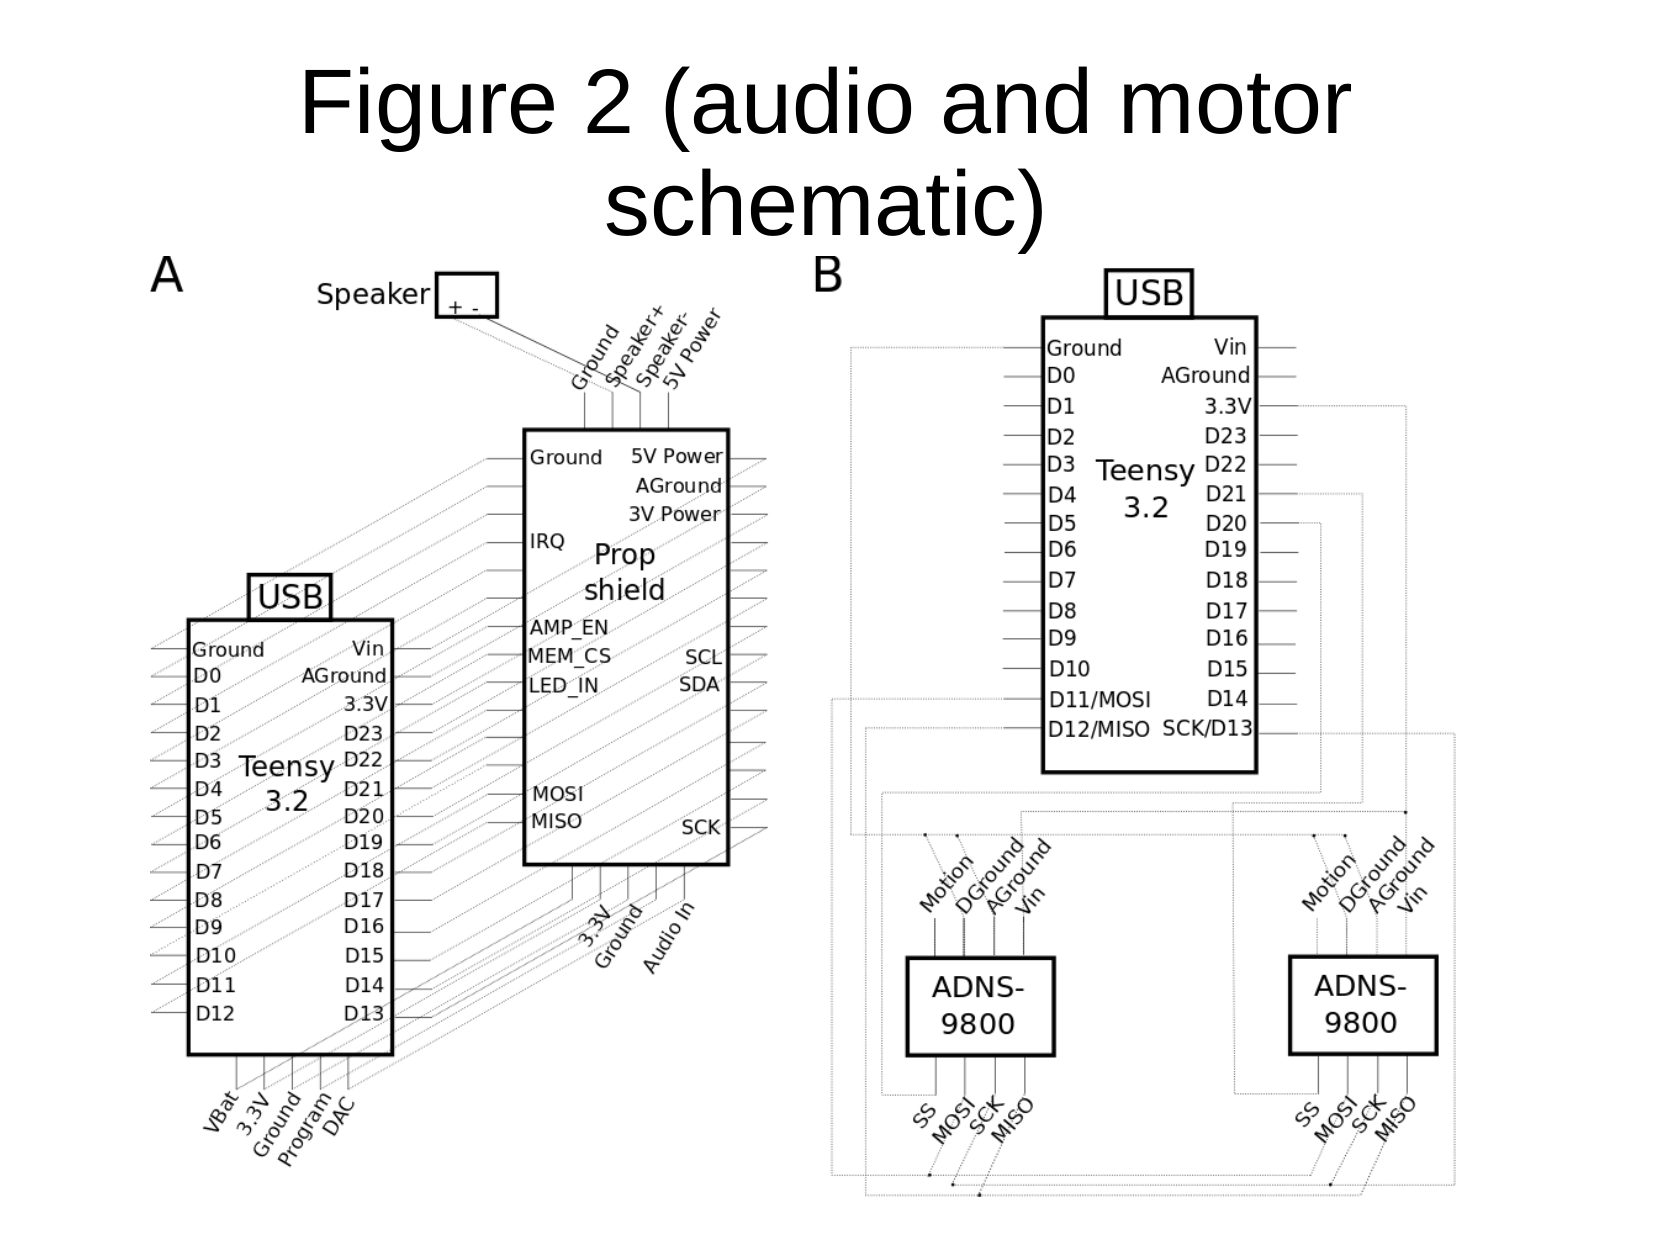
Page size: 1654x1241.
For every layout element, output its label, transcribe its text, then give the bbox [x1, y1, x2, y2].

picture [150, 256, 1456, 1197]
title Figure 2 (audio and motor schematic) [82, 49, 1571, 257]
